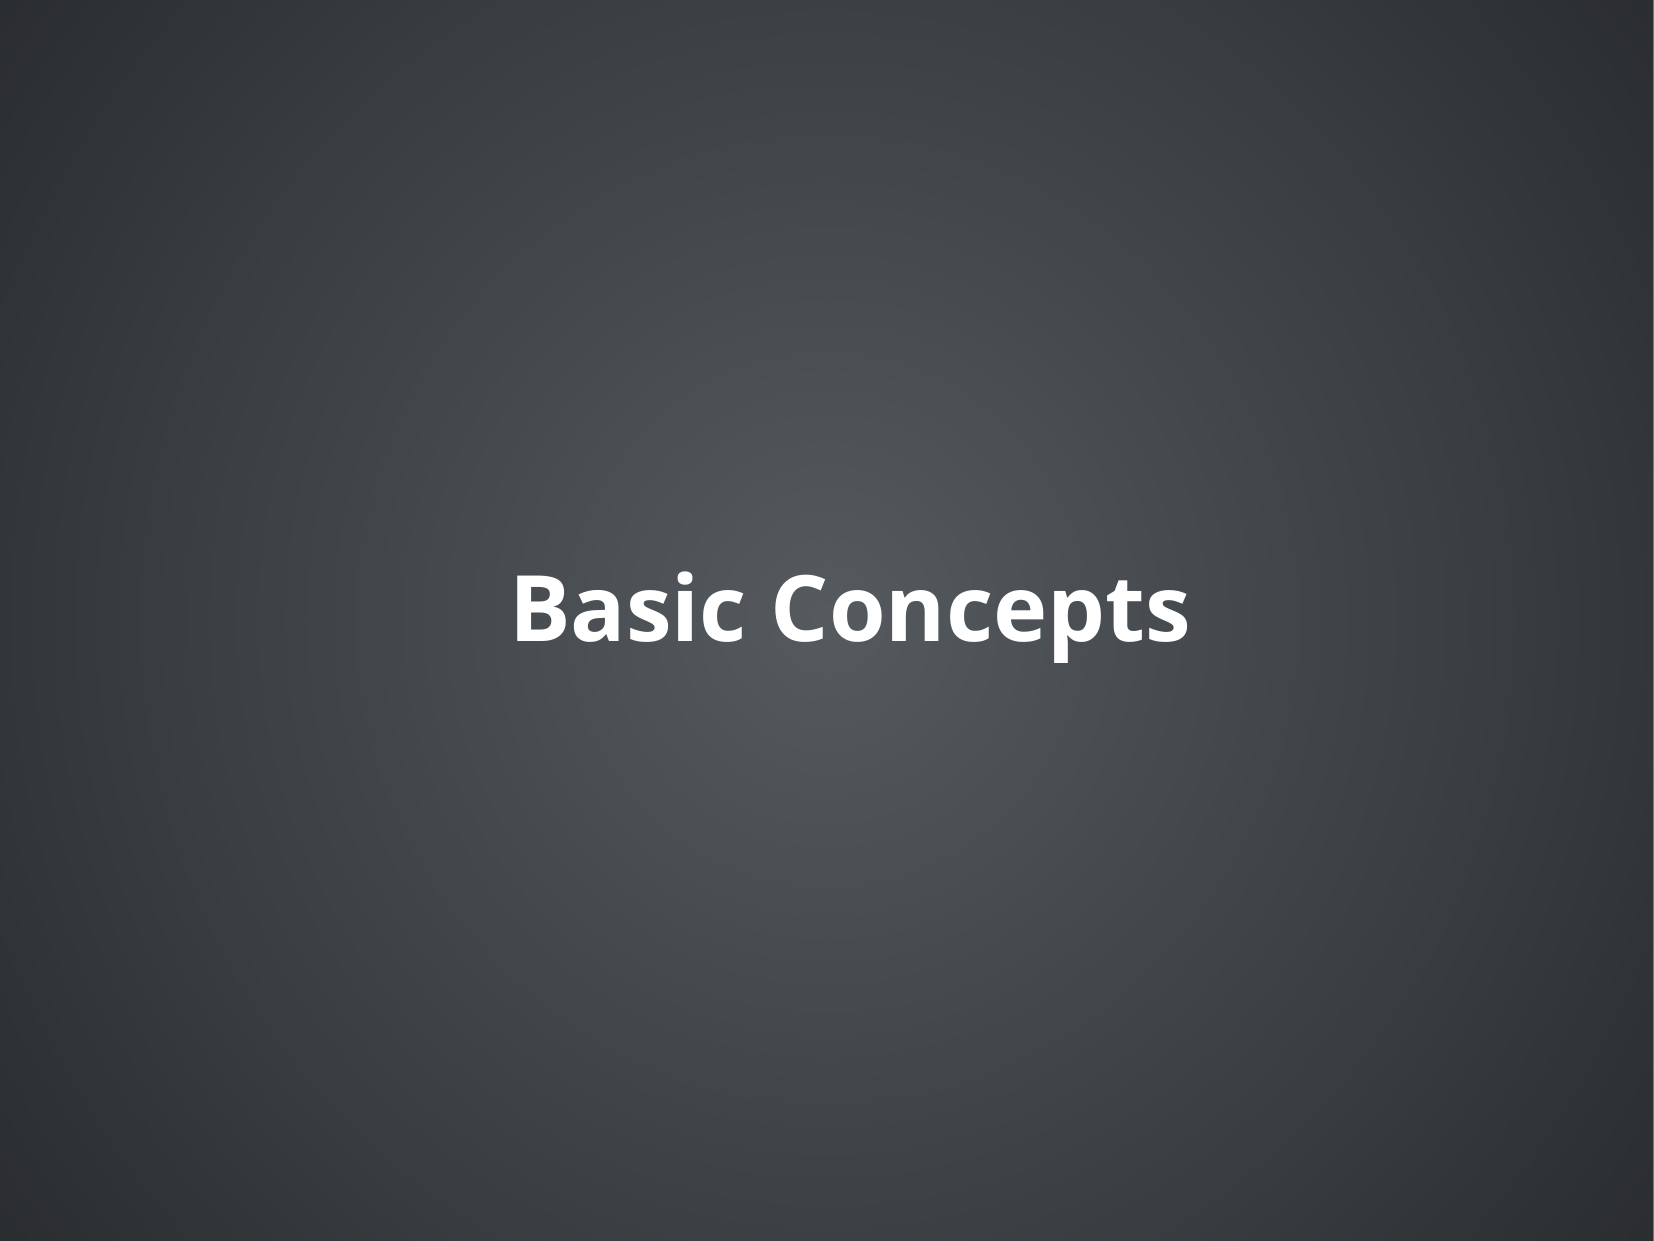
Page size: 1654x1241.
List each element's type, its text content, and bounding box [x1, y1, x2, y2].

title Basic Concepts [106, 501, 1595, 710]
picture [0, 0, 1654, 1241]
